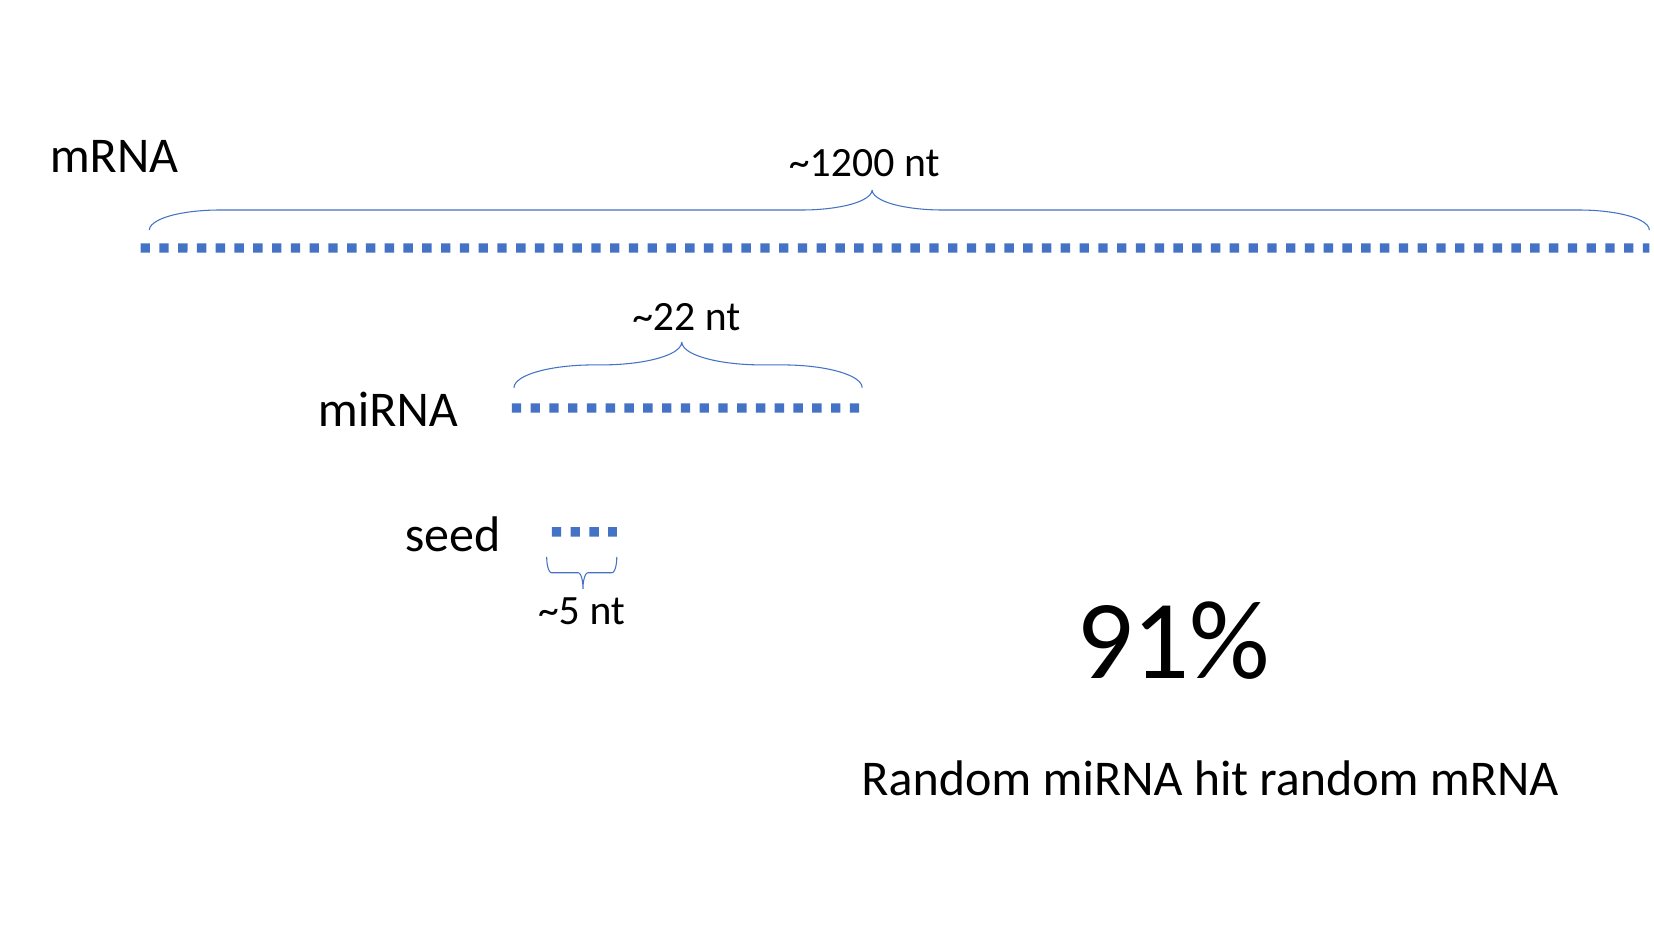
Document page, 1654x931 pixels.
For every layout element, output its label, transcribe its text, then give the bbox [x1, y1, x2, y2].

text_box mRNA [34, 114, 194, 191]
text_box ~1200 nt [773, 127, 955, 193]
text_box ~22 nt [617, 281, 756, 347]
text_box ~5 nt [523, 575, 641, 641]
text_box seed [389, 493, 516, 569]
text_box Random miRNA hit random mRNA [846, 738, 1574, 814]
text_box 91% [1060, 558, 1286, 709]
text_box miRNA [302, 368, 474, 444]
